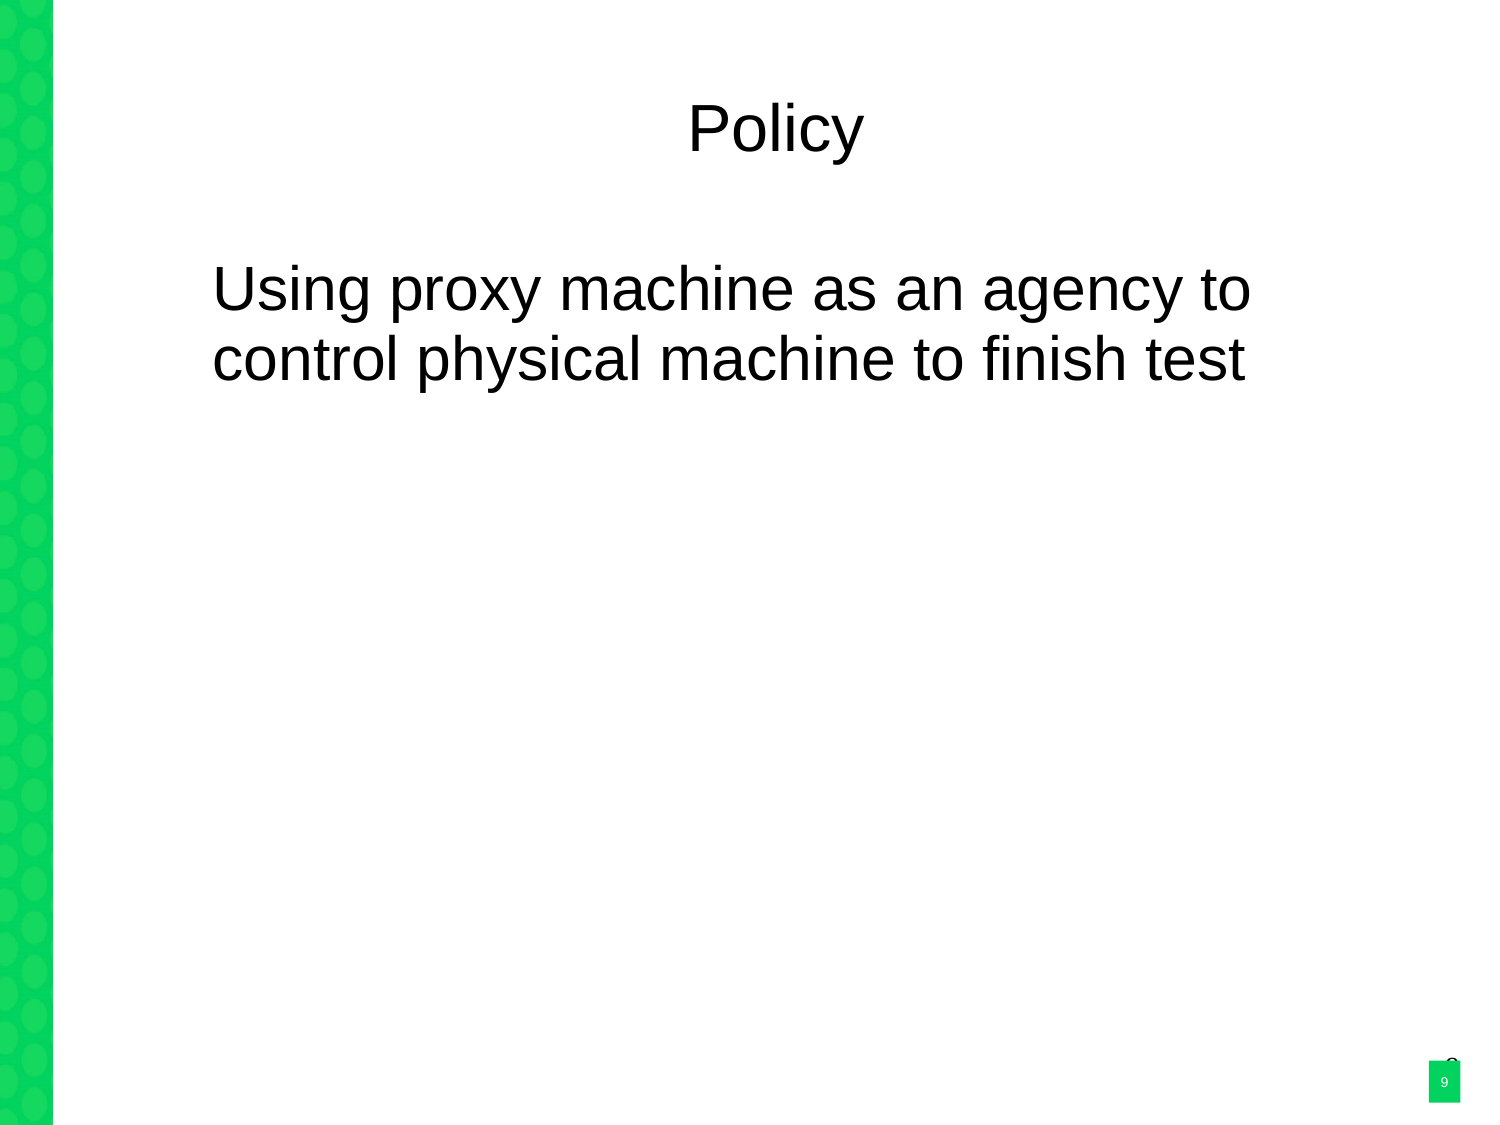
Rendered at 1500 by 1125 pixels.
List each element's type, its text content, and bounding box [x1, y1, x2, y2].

list Using proxy machine as an agency to control physical machine to finish test [141, 253, 1396, 1040]
picture [0, 0, 61, 1125]
title Policy [75, 47, 1441, 210]
